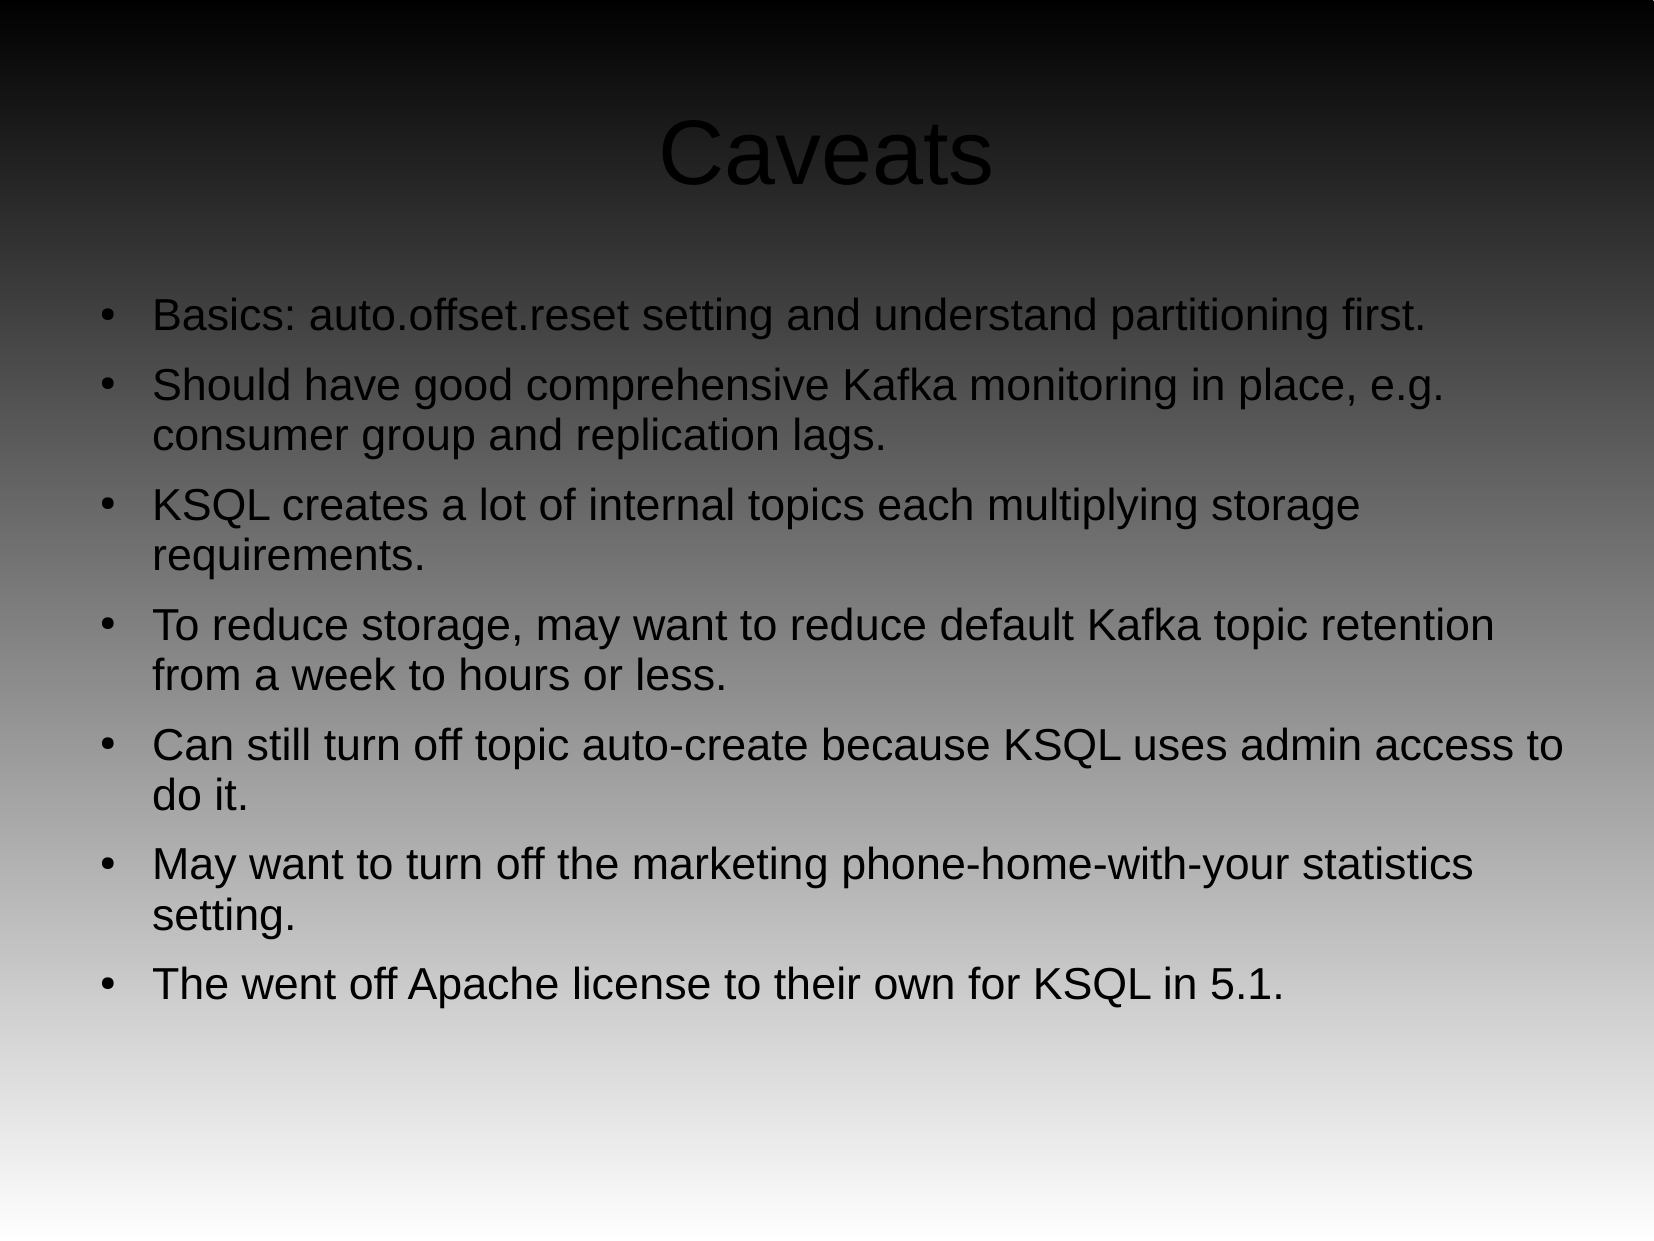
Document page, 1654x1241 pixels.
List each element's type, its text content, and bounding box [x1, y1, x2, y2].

title Caveats [82, 49, 1571, 257]
list Basics: auto.offset.reset setting and understand partitioning first. Should have good comprehensive Kafka monitoring in place, e.g. consumer group and replication lags. KSQL creates a lot of internal topics each multiplying storage requirements. To reduce storage, may want to reduce default Kafka topic retention from a week to hours or less. Can still turn off topic auto-create because KSQL uses admin access to do it. May want to turn off the marketing phone-home-with-your statistics setting. The went off Apache license to their own for KSQL in 5.1. [82, 290, 1571, 1010]
